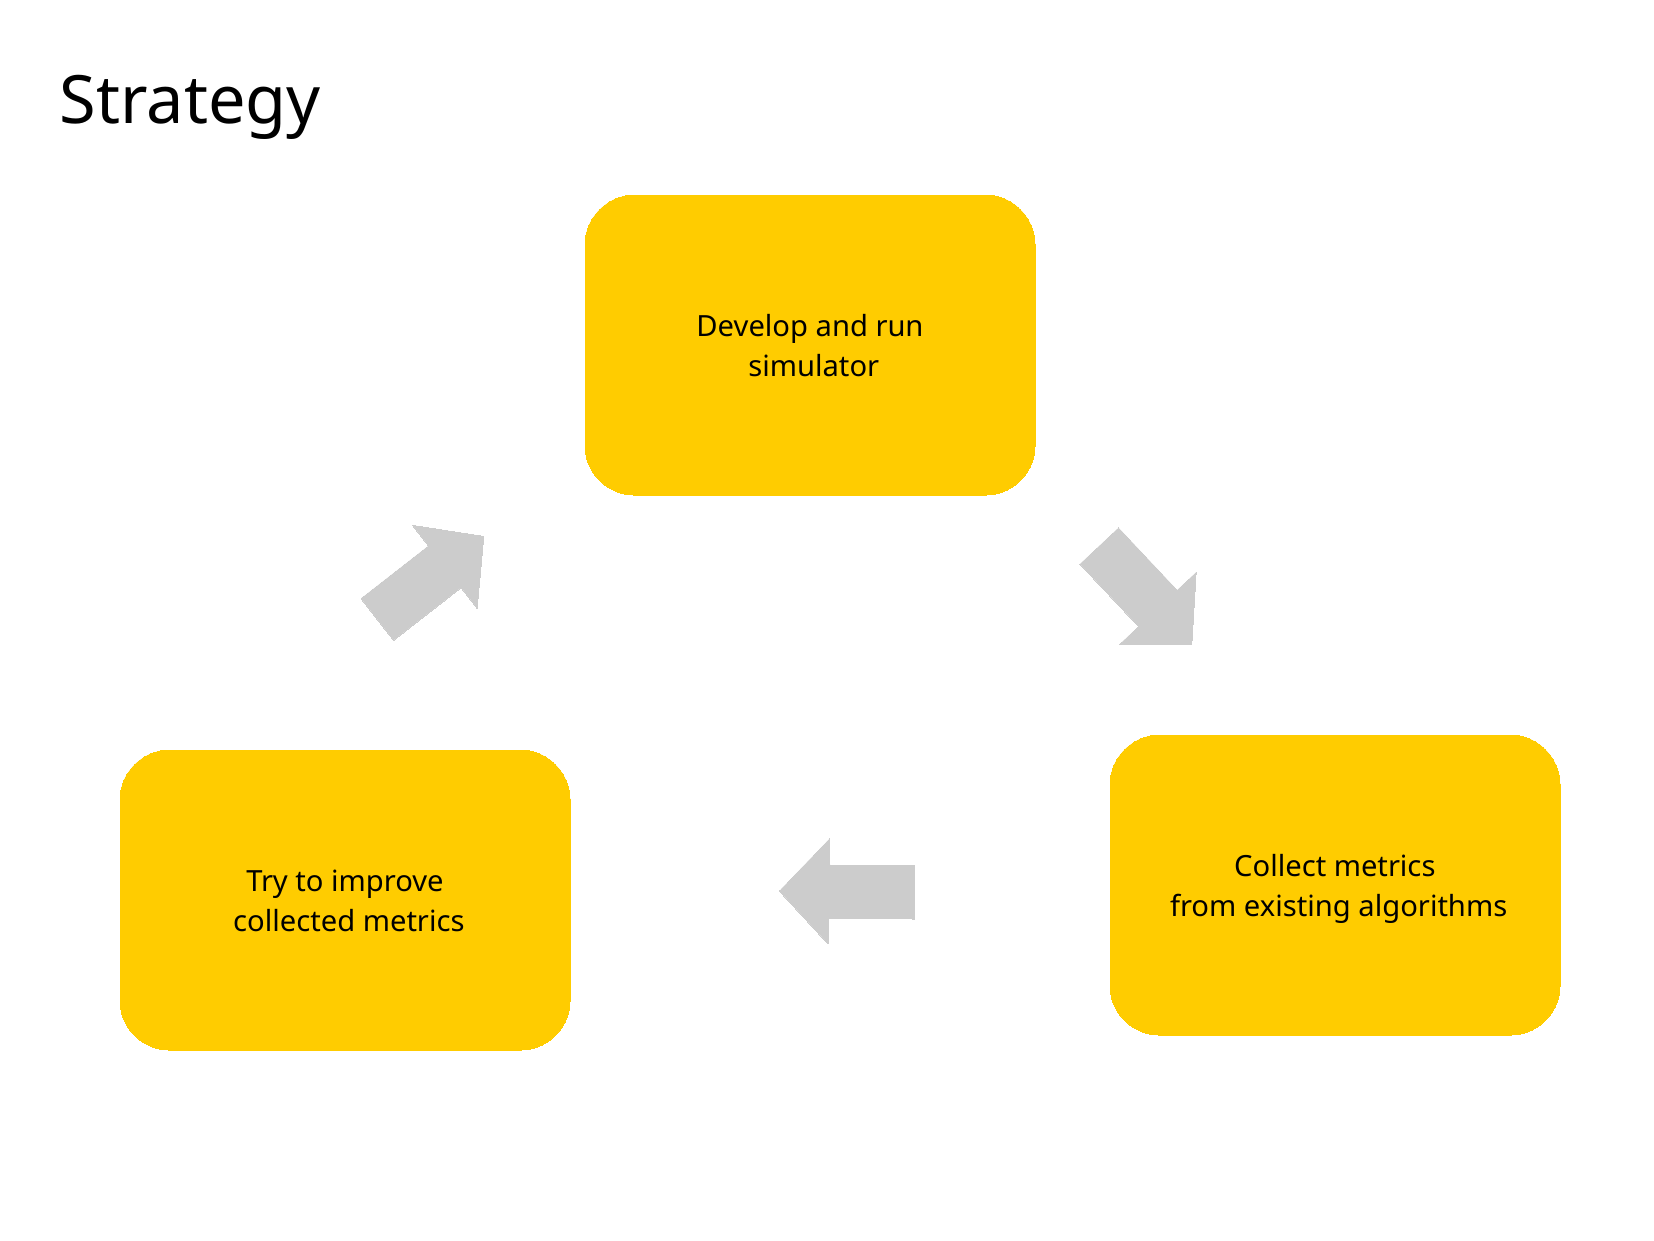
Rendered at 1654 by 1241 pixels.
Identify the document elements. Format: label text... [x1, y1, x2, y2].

text_box [361, 525, 484, 641]
text_box Collect metrics from existing algorithms [1110, 735, 1561, 1036]
text_box Strategy [45, 45, 1561, 143]
text_box Try to improve collected metrics [120, 750, 571, 1051]
text_box Develop and run simulator [585, 195, 1036, 496]
text_box [1079, 527, 1197, 645]
text_box [779, 838, 915, 944]
